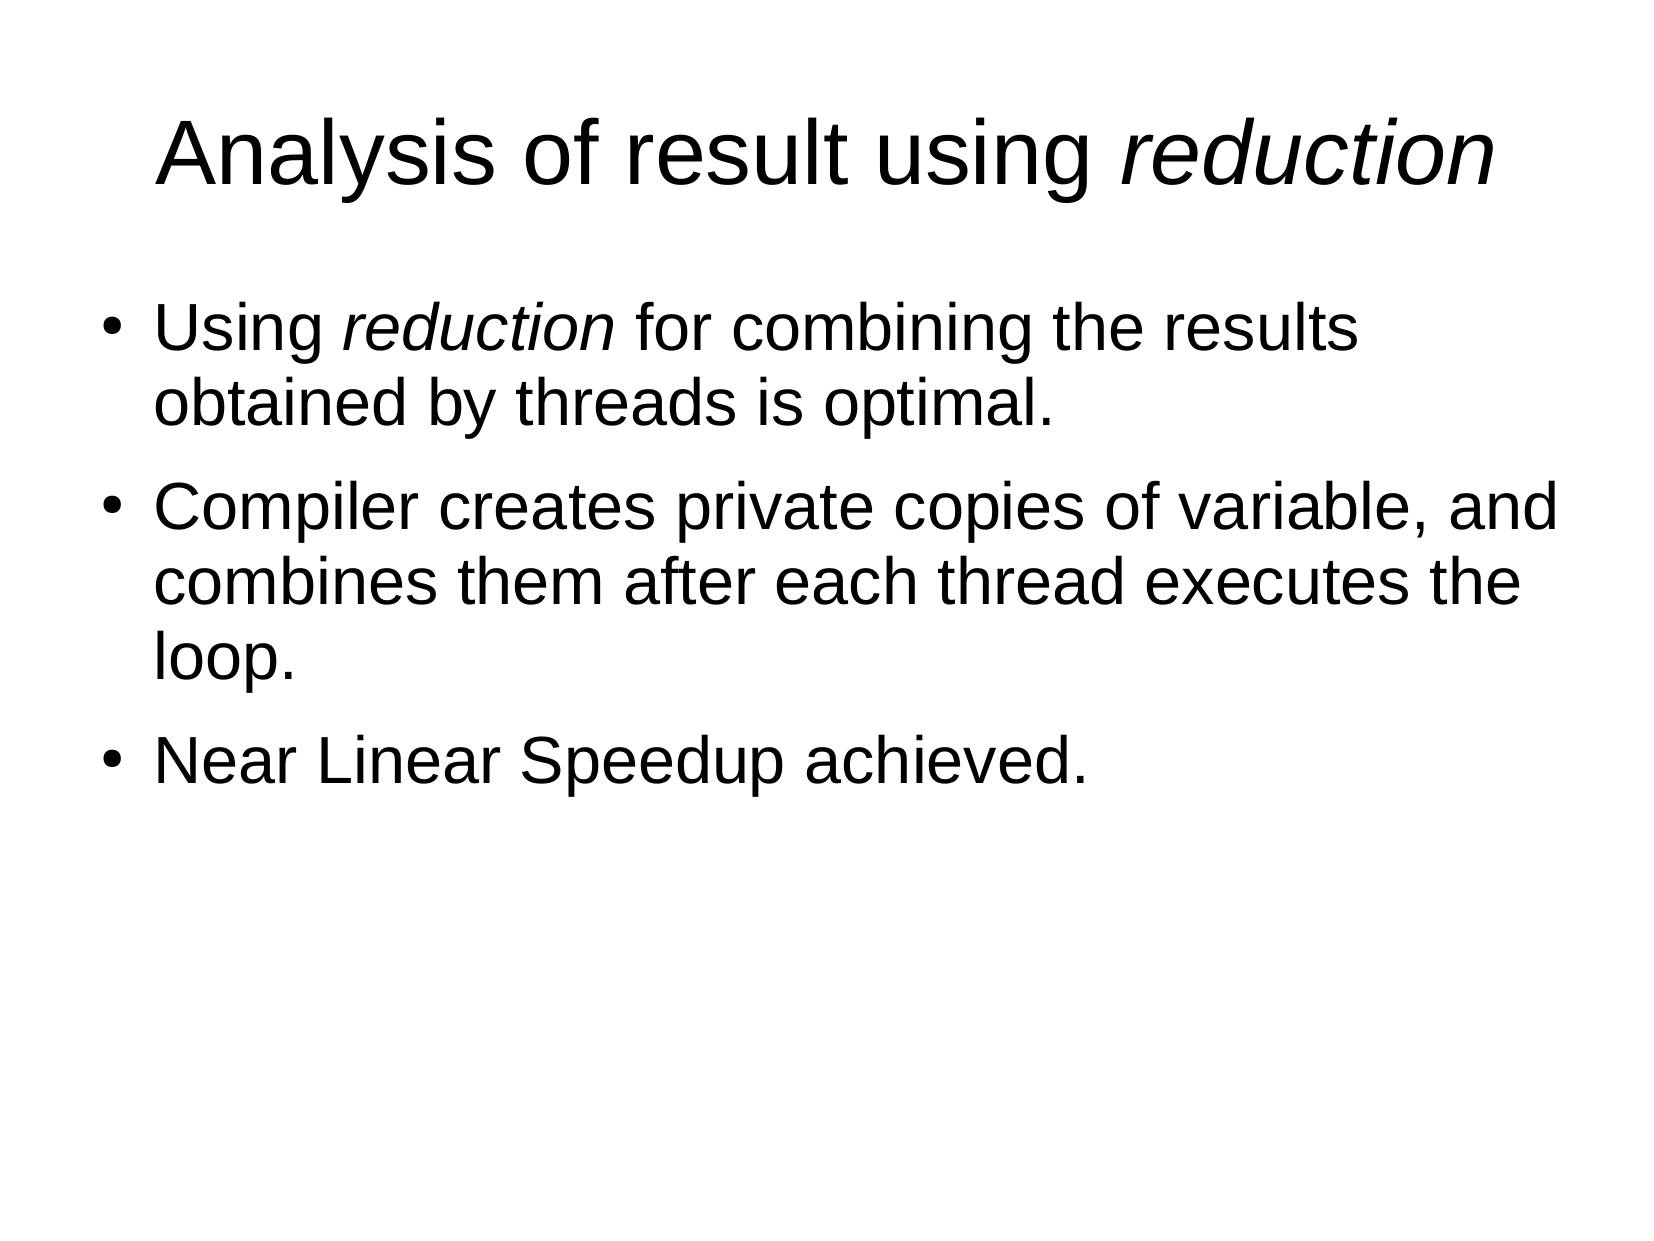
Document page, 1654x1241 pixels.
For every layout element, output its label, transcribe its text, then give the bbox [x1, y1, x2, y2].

list Using reduction for combining the results obtained by threads is optimal. Compiler creates private copies of variable, and combines them after each thread executes the loop. Near Linear Speedup achieved. [82, 290, 1571, 1010]
title Analysis of result using reduction [82, 49, 1571, 257]
